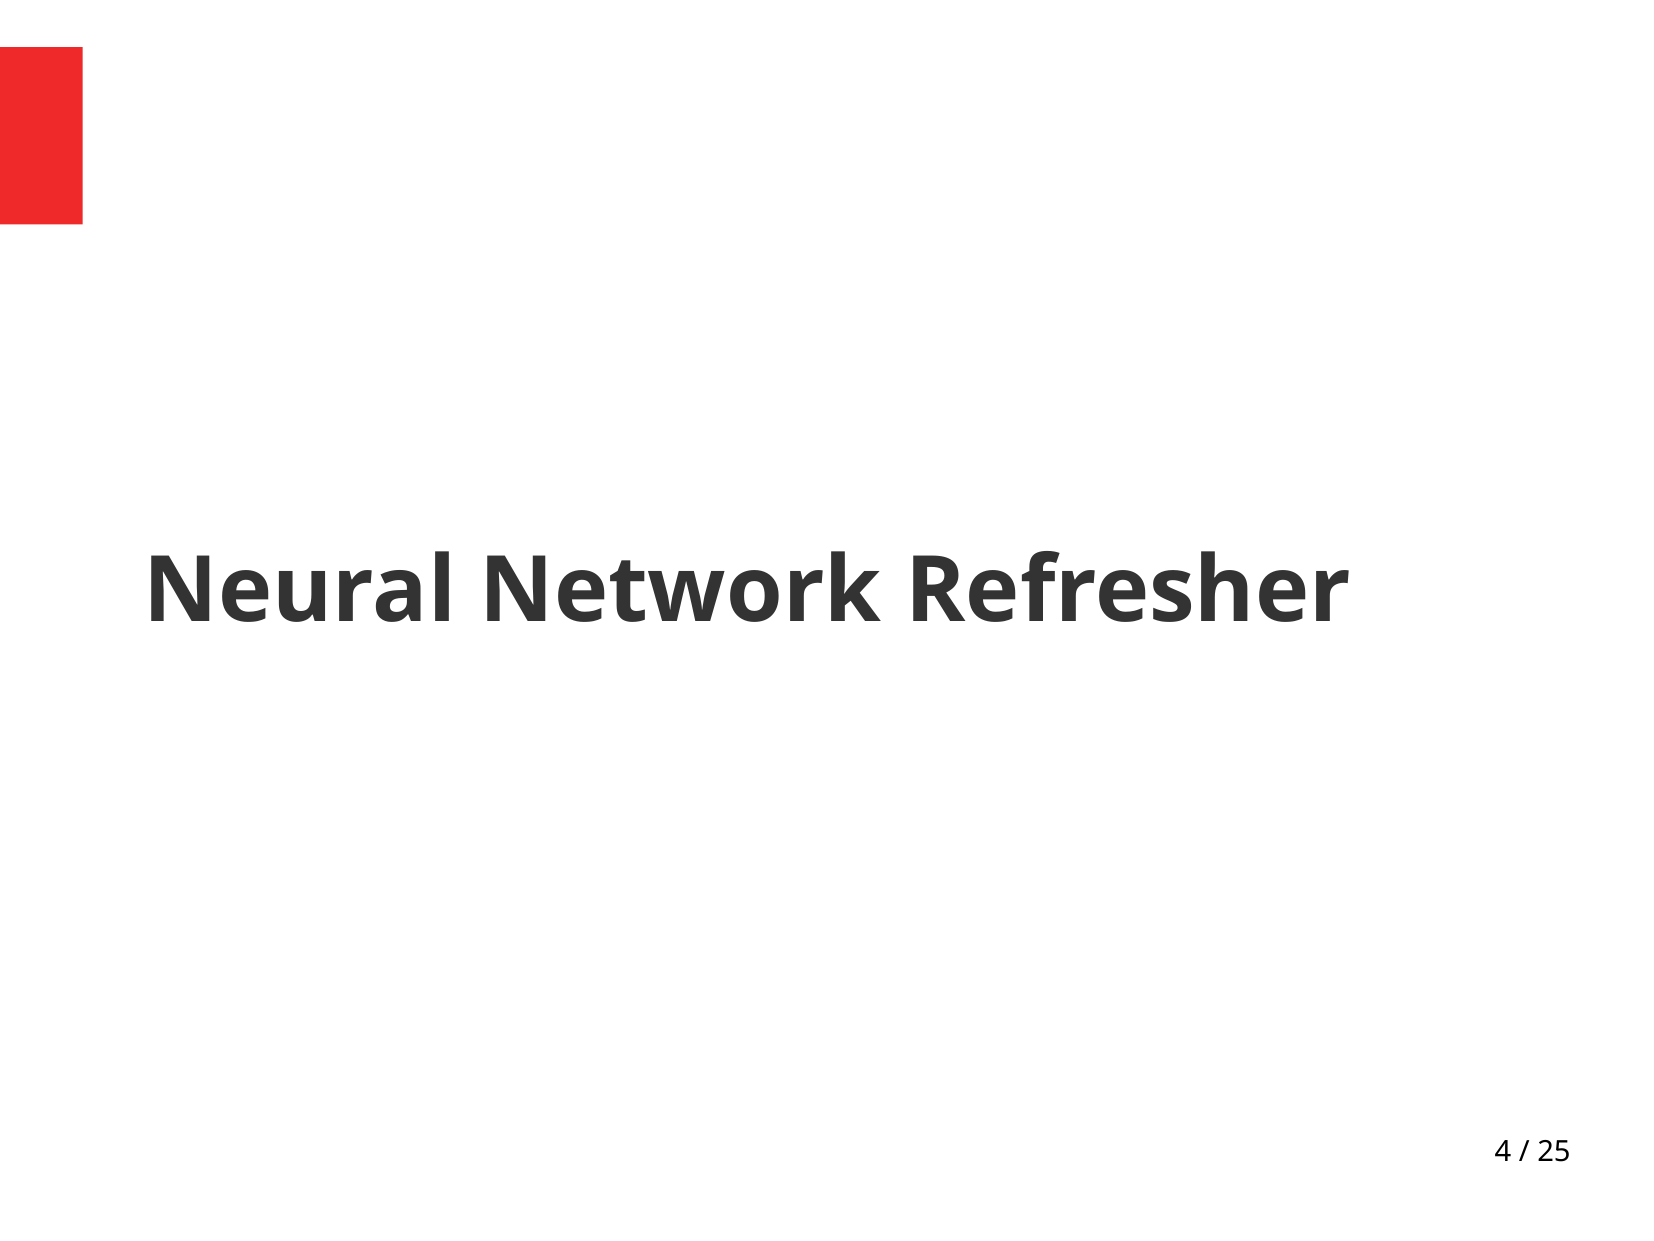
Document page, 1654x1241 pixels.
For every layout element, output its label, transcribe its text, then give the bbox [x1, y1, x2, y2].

title Neural Network Refresher [143, 482, 1597, 690]
